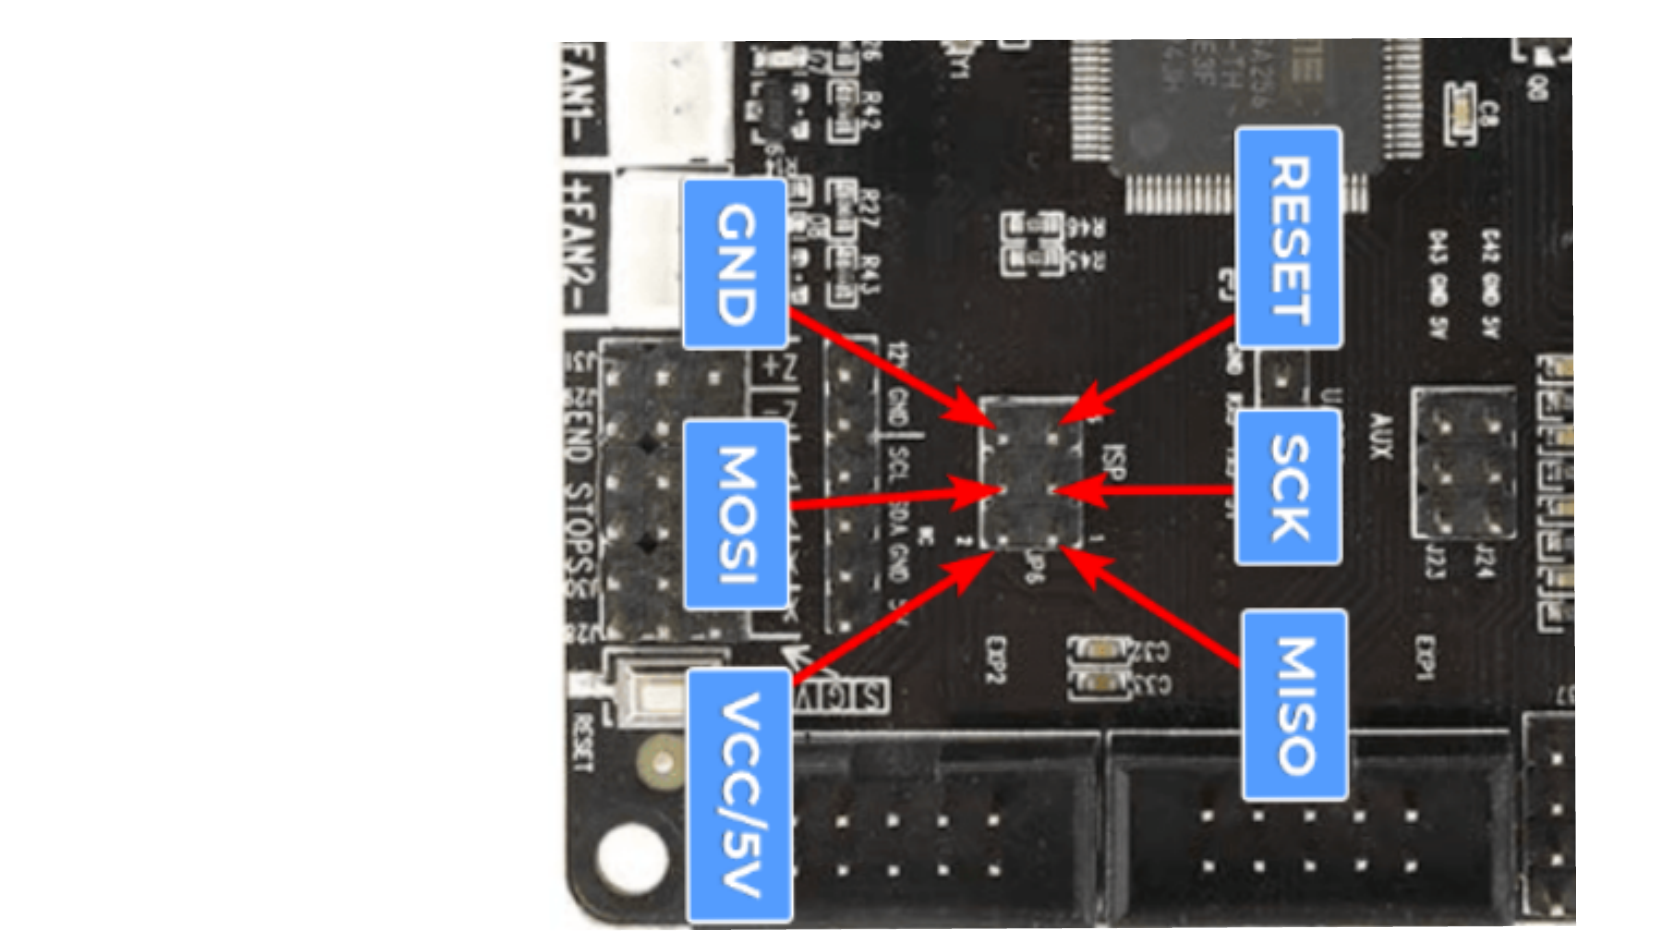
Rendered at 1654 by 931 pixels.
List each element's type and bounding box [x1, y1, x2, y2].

picture [545, 37, 1577, 931]
